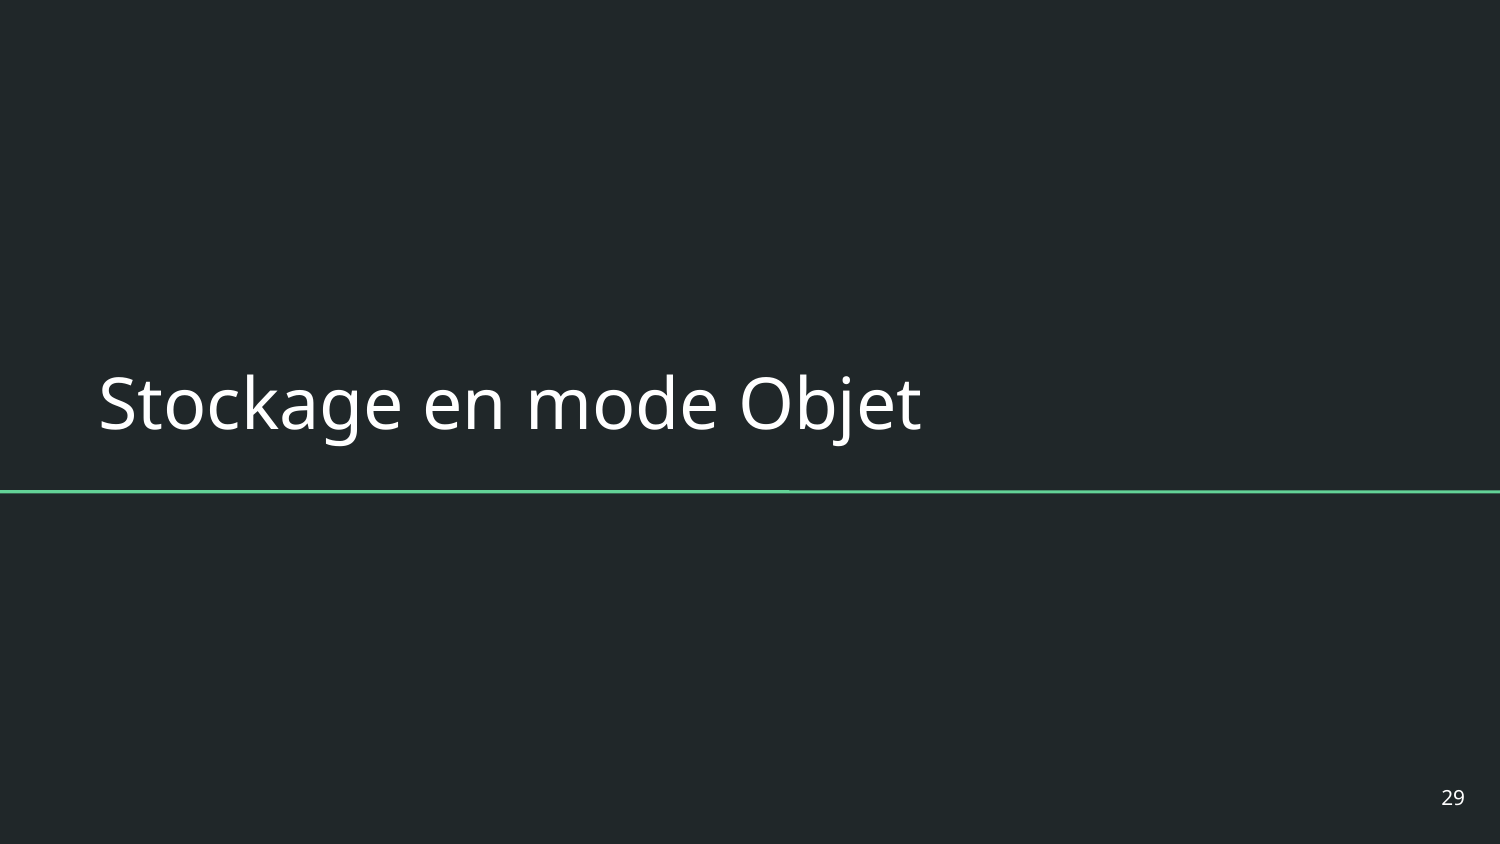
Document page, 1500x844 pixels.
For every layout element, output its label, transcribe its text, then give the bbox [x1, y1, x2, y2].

slide_number <numéro> [1389, 764, 1480, 830]
title Stockage en mode Objet [83, 337, 1417, 466]
